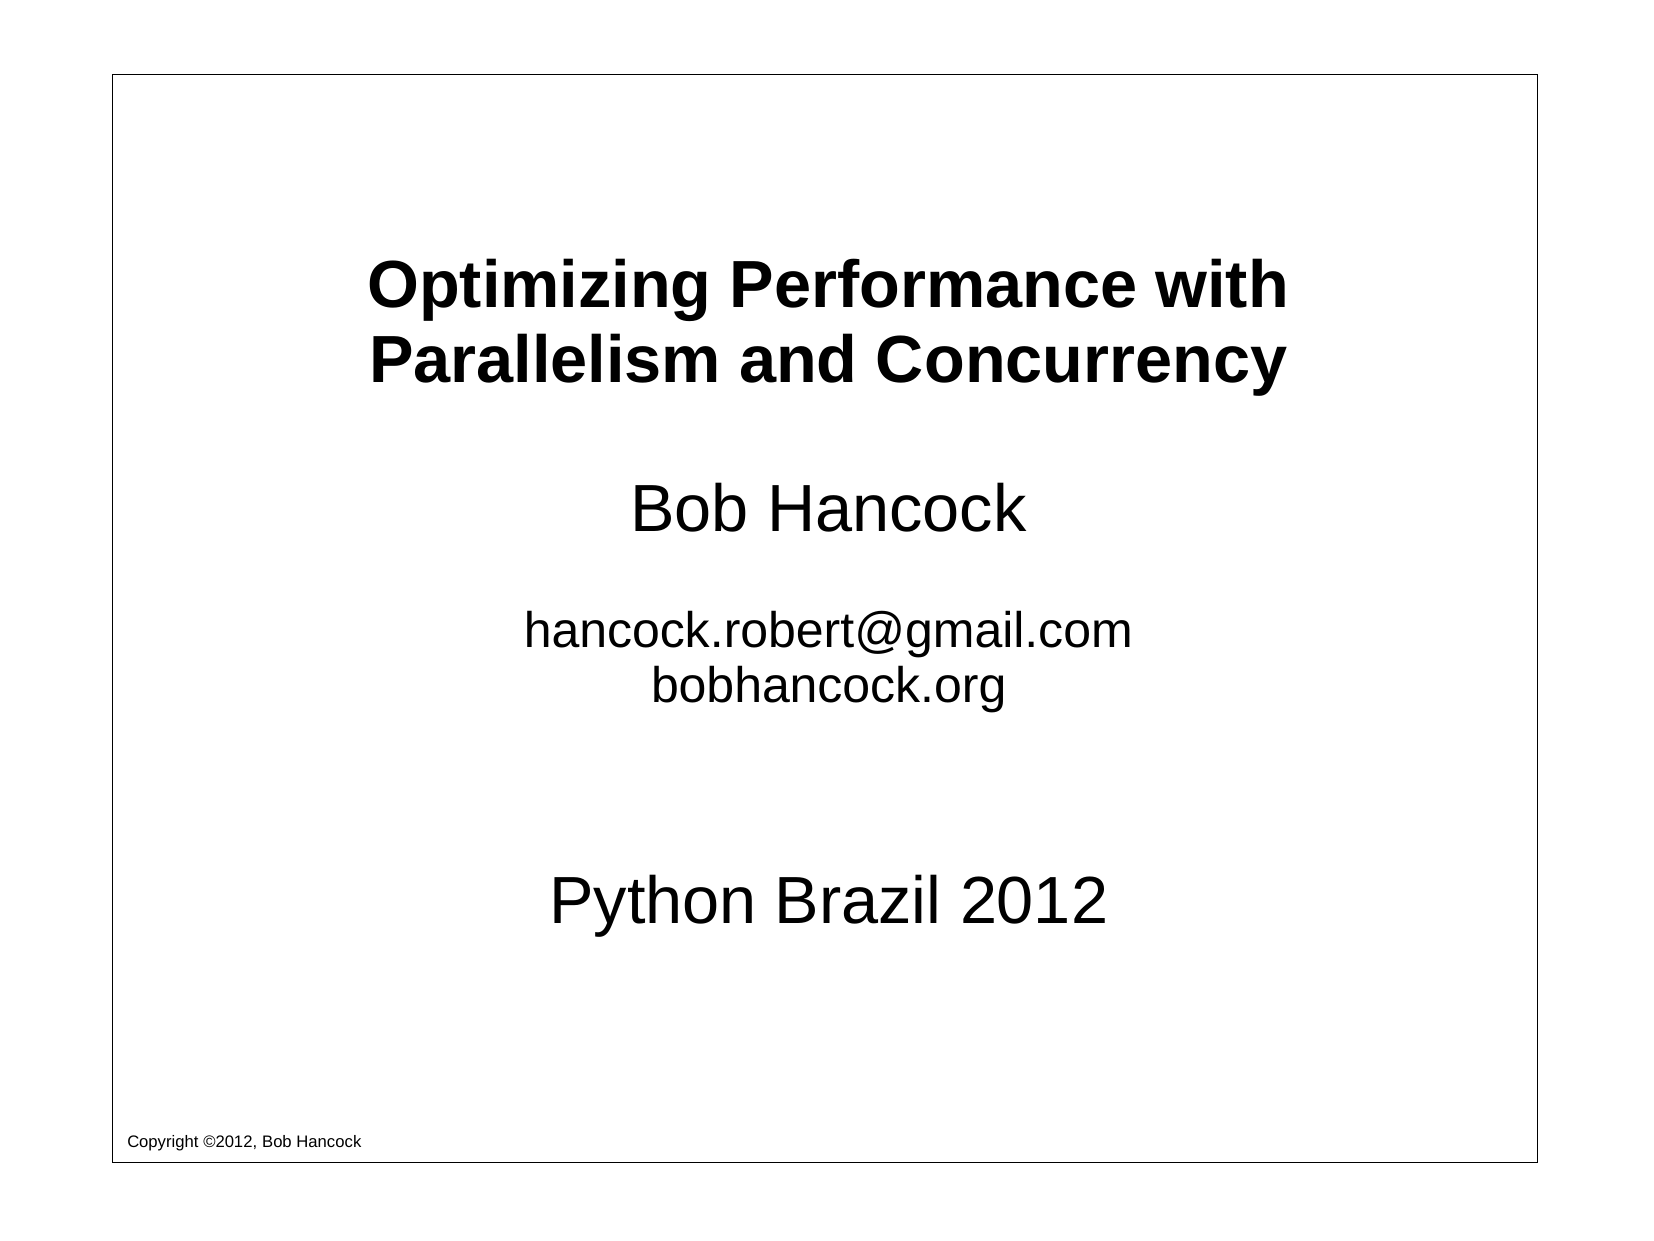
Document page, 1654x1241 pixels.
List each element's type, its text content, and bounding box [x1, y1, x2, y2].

text_box Copyright ©2012, Bob Hancock [112, 1125, 377, 1159]
subtitle Optimizing Performance with Parallelism and Concurrency Bob Hancock hancock.robert@gmail.com bobhancock.org Python Brazil 2012 [251, 199, 1407, 1135]
